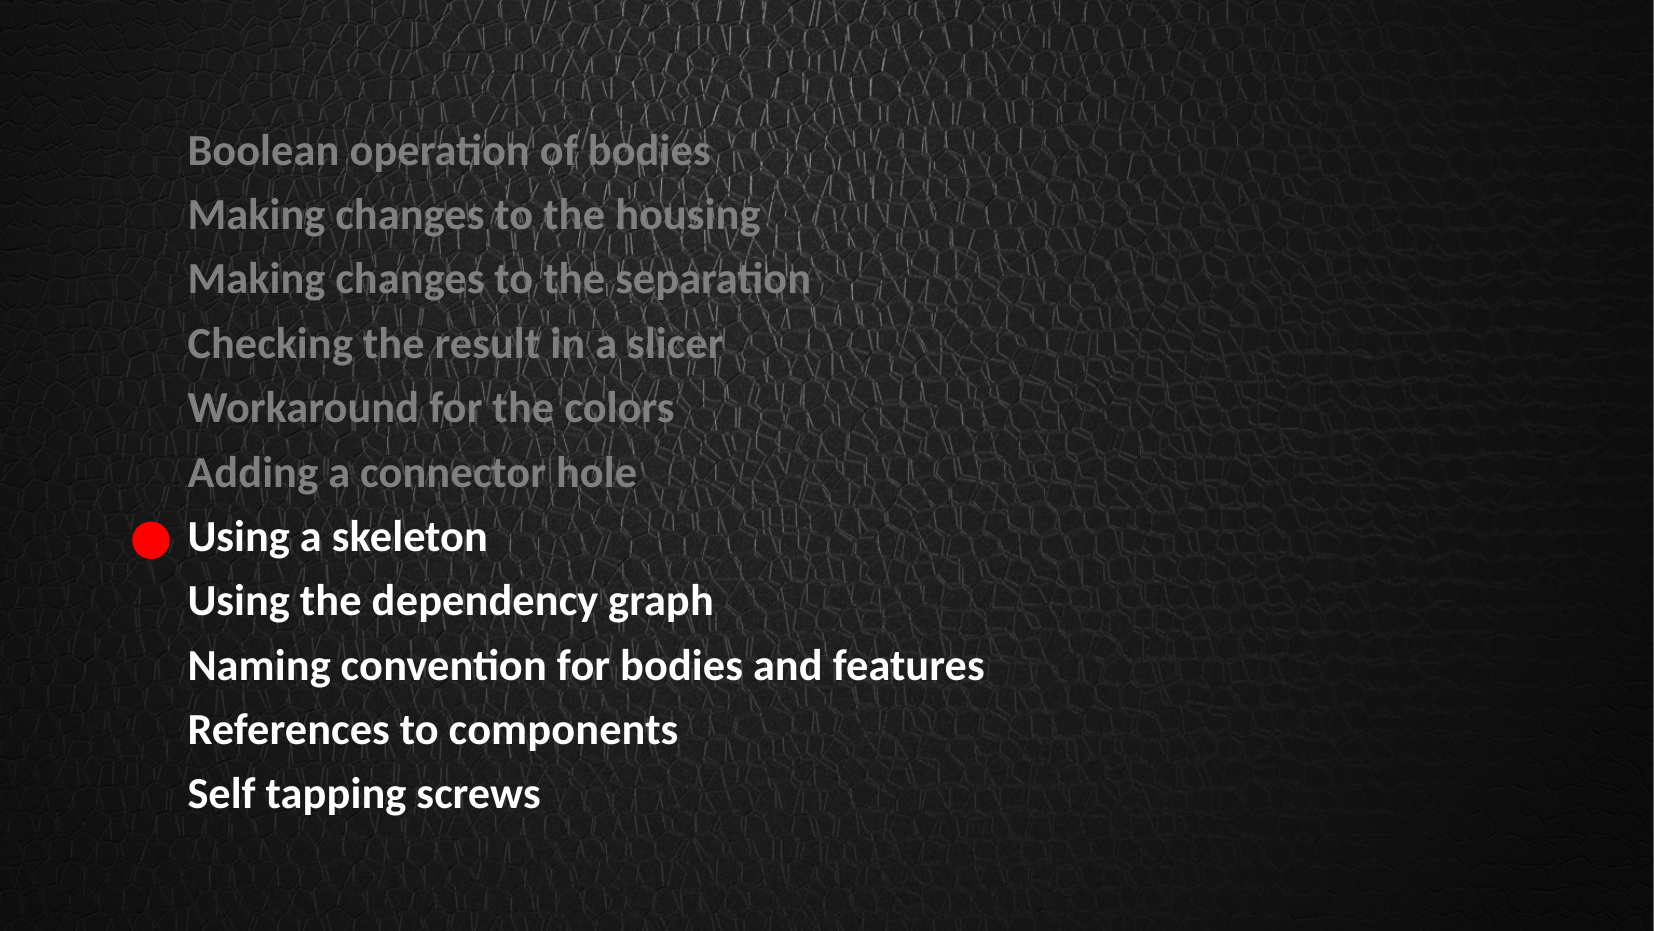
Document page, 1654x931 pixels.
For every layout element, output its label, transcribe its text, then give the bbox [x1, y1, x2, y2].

text_box [132, 521, 170, 560]
list Boolean operation of bodies Making changes to the housing Making changes to the separation Checking the result in a slicer Workaround for the colors Adding a connector hole Using a skeleton Using the dependency graph Naming convention for bodies and features References to components Self tapping screws [187, 131, 1576, 826]
picture [0, 0, 1654, 931]
